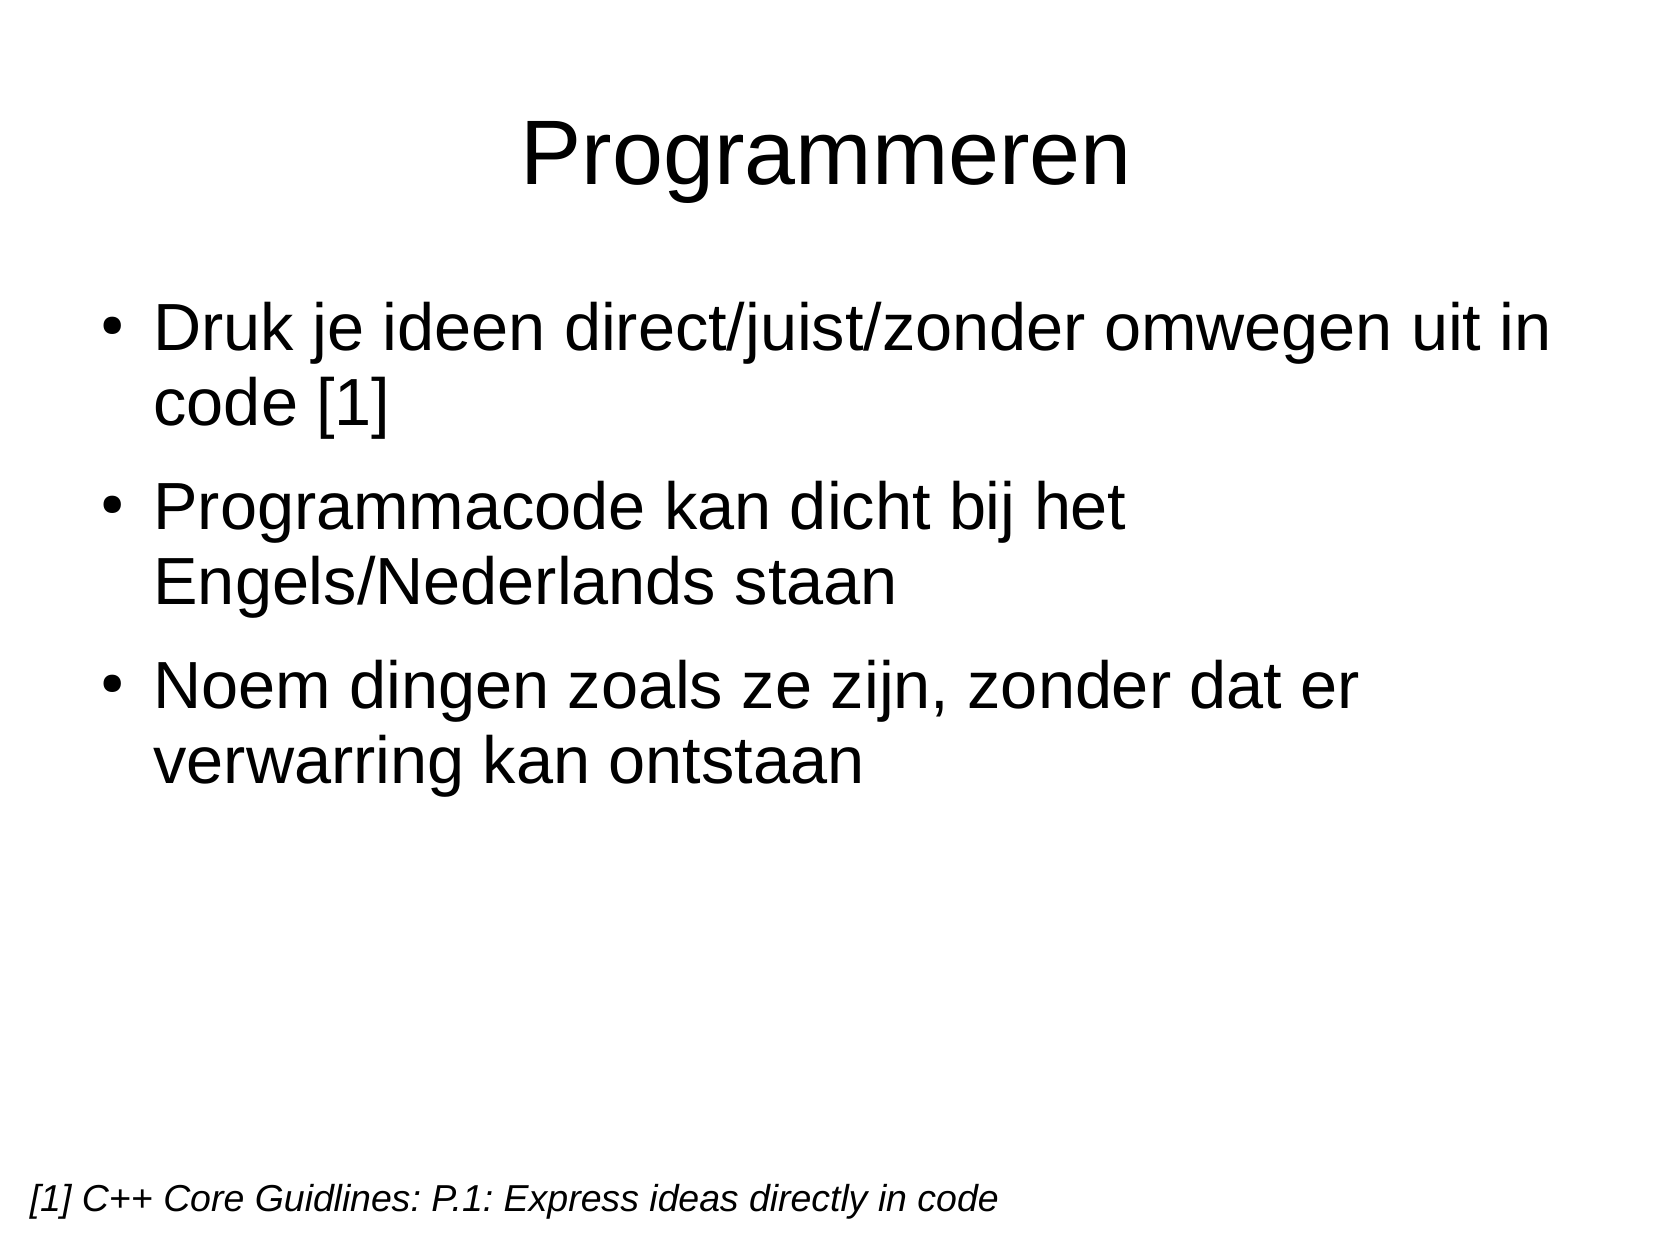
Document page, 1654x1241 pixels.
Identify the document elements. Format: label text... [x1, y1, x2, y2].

list Druk je ideen direct/juist/zonder omwegen uit in code [1] Programmacode kan dicht bij het Engels/Nederlands staan Noem dingen zoals ze zijn, zonder dat er verwarring kan ontstaan [82, 290, 1571, 1010]
text_box [1] C++ Core Guidlines: P.1: Express ideas directly in code [15, 1170, 1014, 1227]
title Programmeren [82, 49, 1571, 257]
